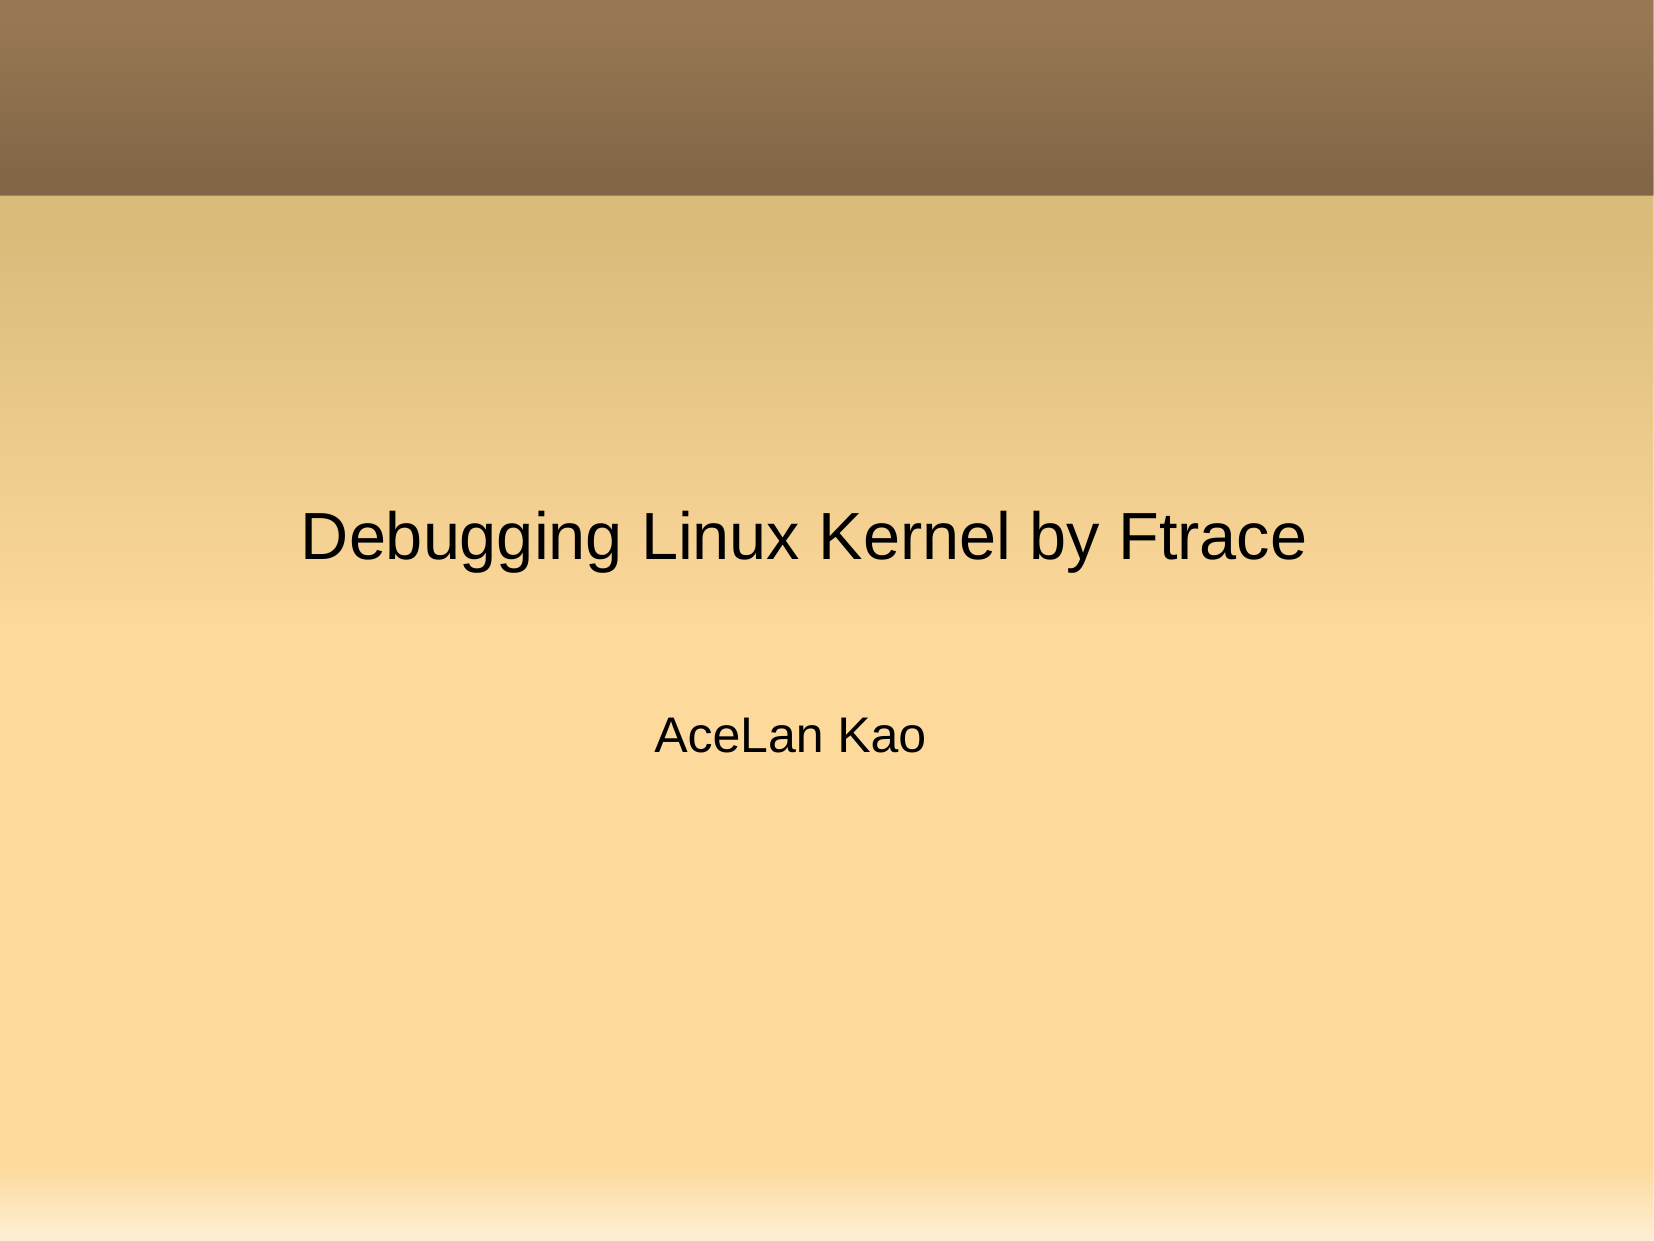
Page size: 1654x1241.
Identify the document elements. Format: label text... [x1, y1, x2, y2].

picture [0, 0, 1654, 1241]
list Debugging Linux Kernel by Ftrace AceLan Kao [82, 290, 1571, 1109]
